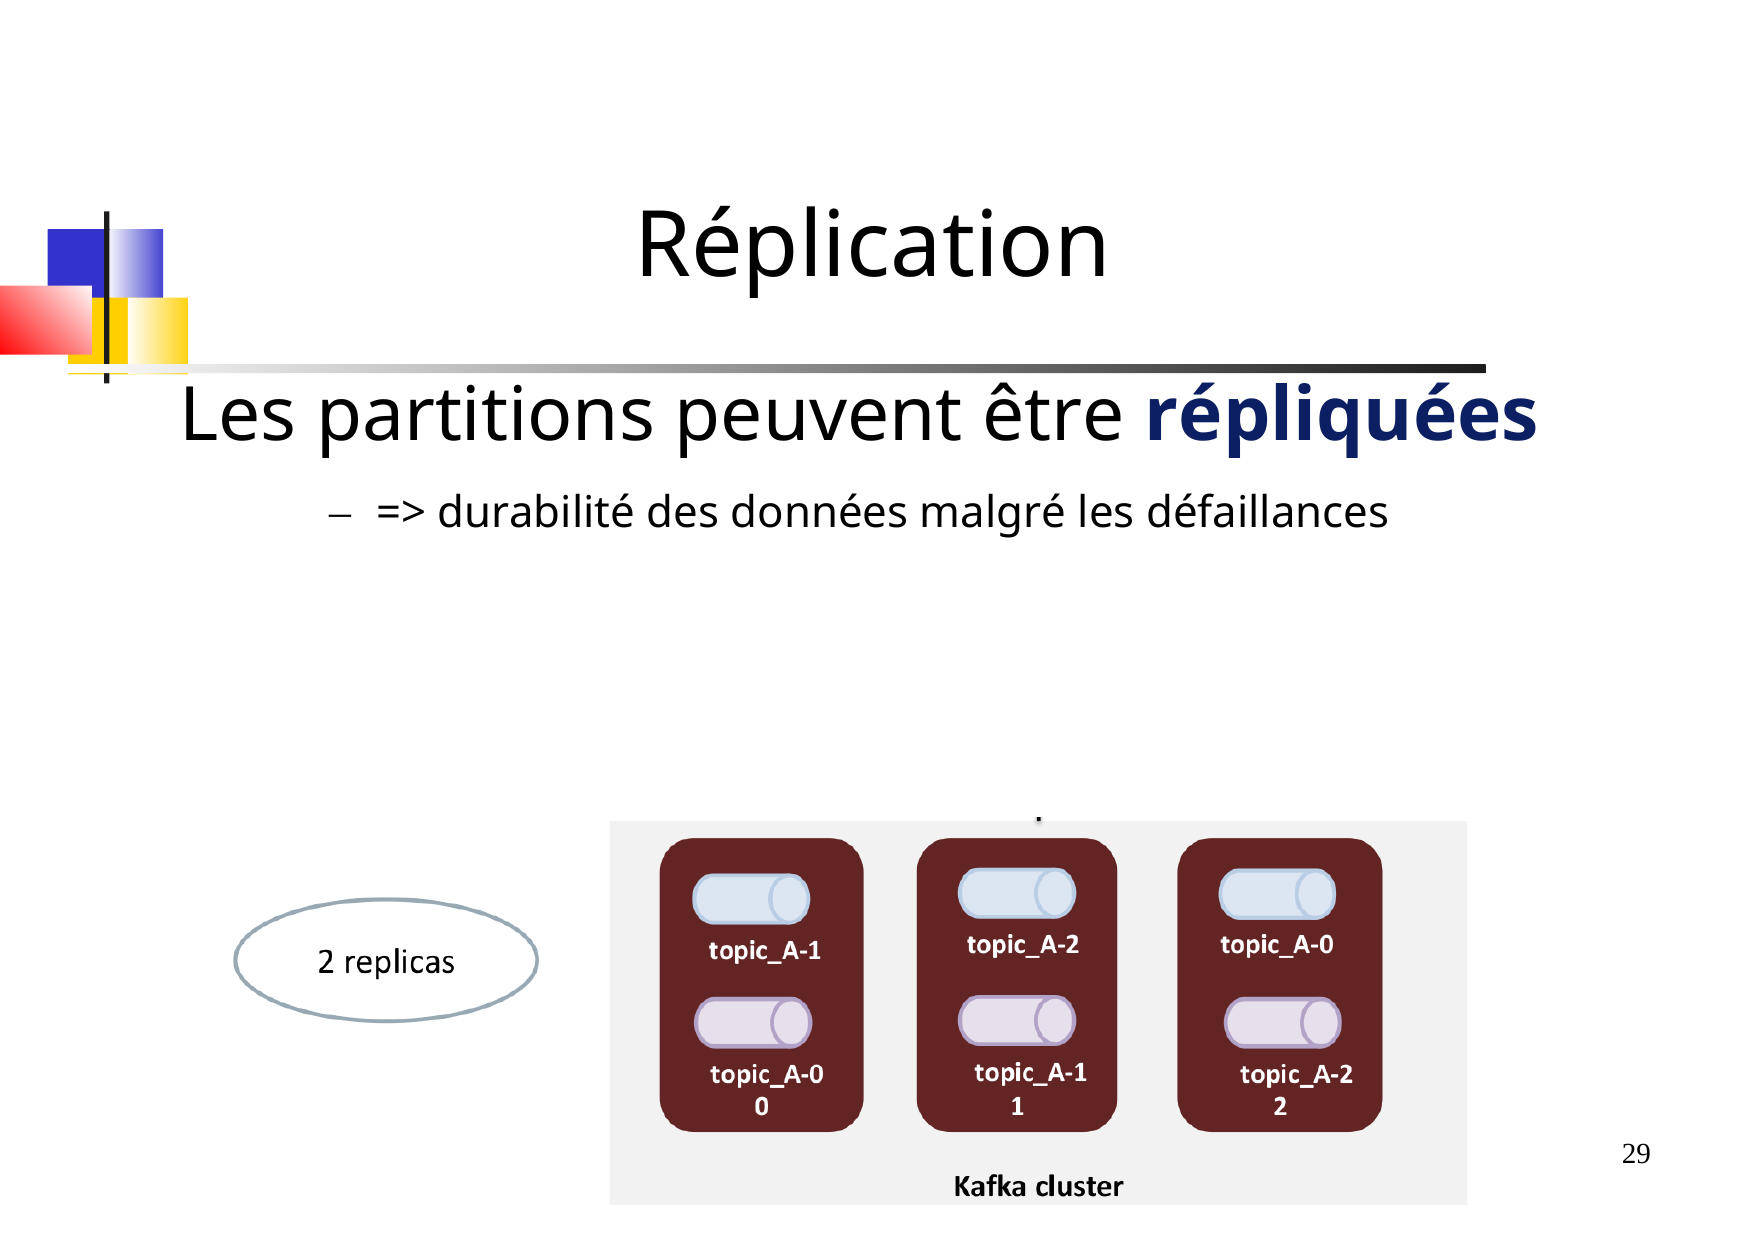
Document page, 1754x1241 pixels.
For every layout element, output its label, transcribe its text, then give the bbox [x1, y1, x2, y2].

list Les partitions peuvent être répliquées => durabilité des données malgré les défaillances [179, 371, 1567, 712]
title Réplication [179, 139, 1567, 351]
picture [189, 817, 1508, 1235]
